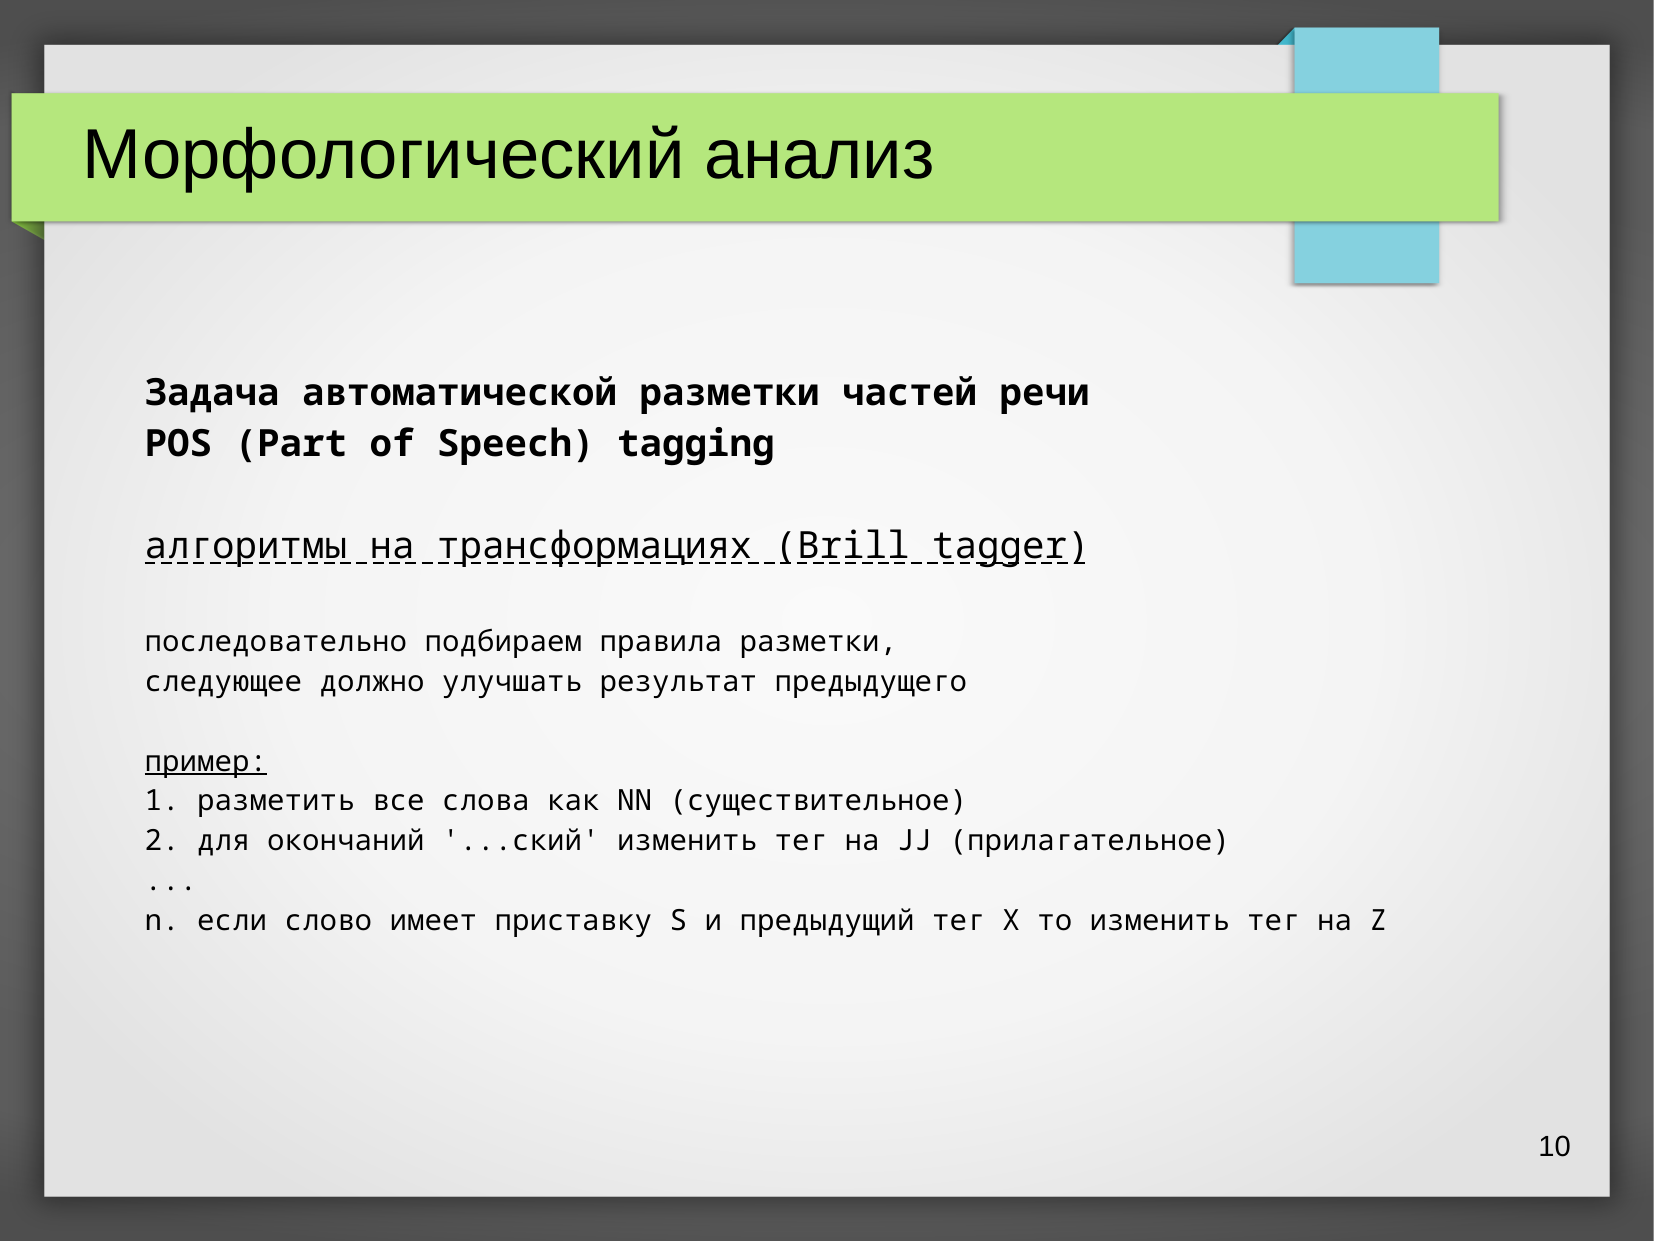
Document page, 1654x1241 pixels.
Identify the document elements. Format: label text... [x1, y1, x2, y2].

title Морфологический анализ [82, 114, 993, 194]
picture [0, 0, 1654, 1241]
text_box Задача автоматической разметки частей речи POS (Part of Speech) tagging алгоритмы на трансформациях (Brill tagger) последовательно подбираем правила разметки, следующее должно улучшать результат предыдущего пример: 1. разметить все слова как NN (существительное) 2. для окончаний '...ский' изменить тег на JJ (прилагательное) ... n. если слово имеет приставку S и предыдущий тег X то изменить тег на Z [129, 358, 1536, 874]
